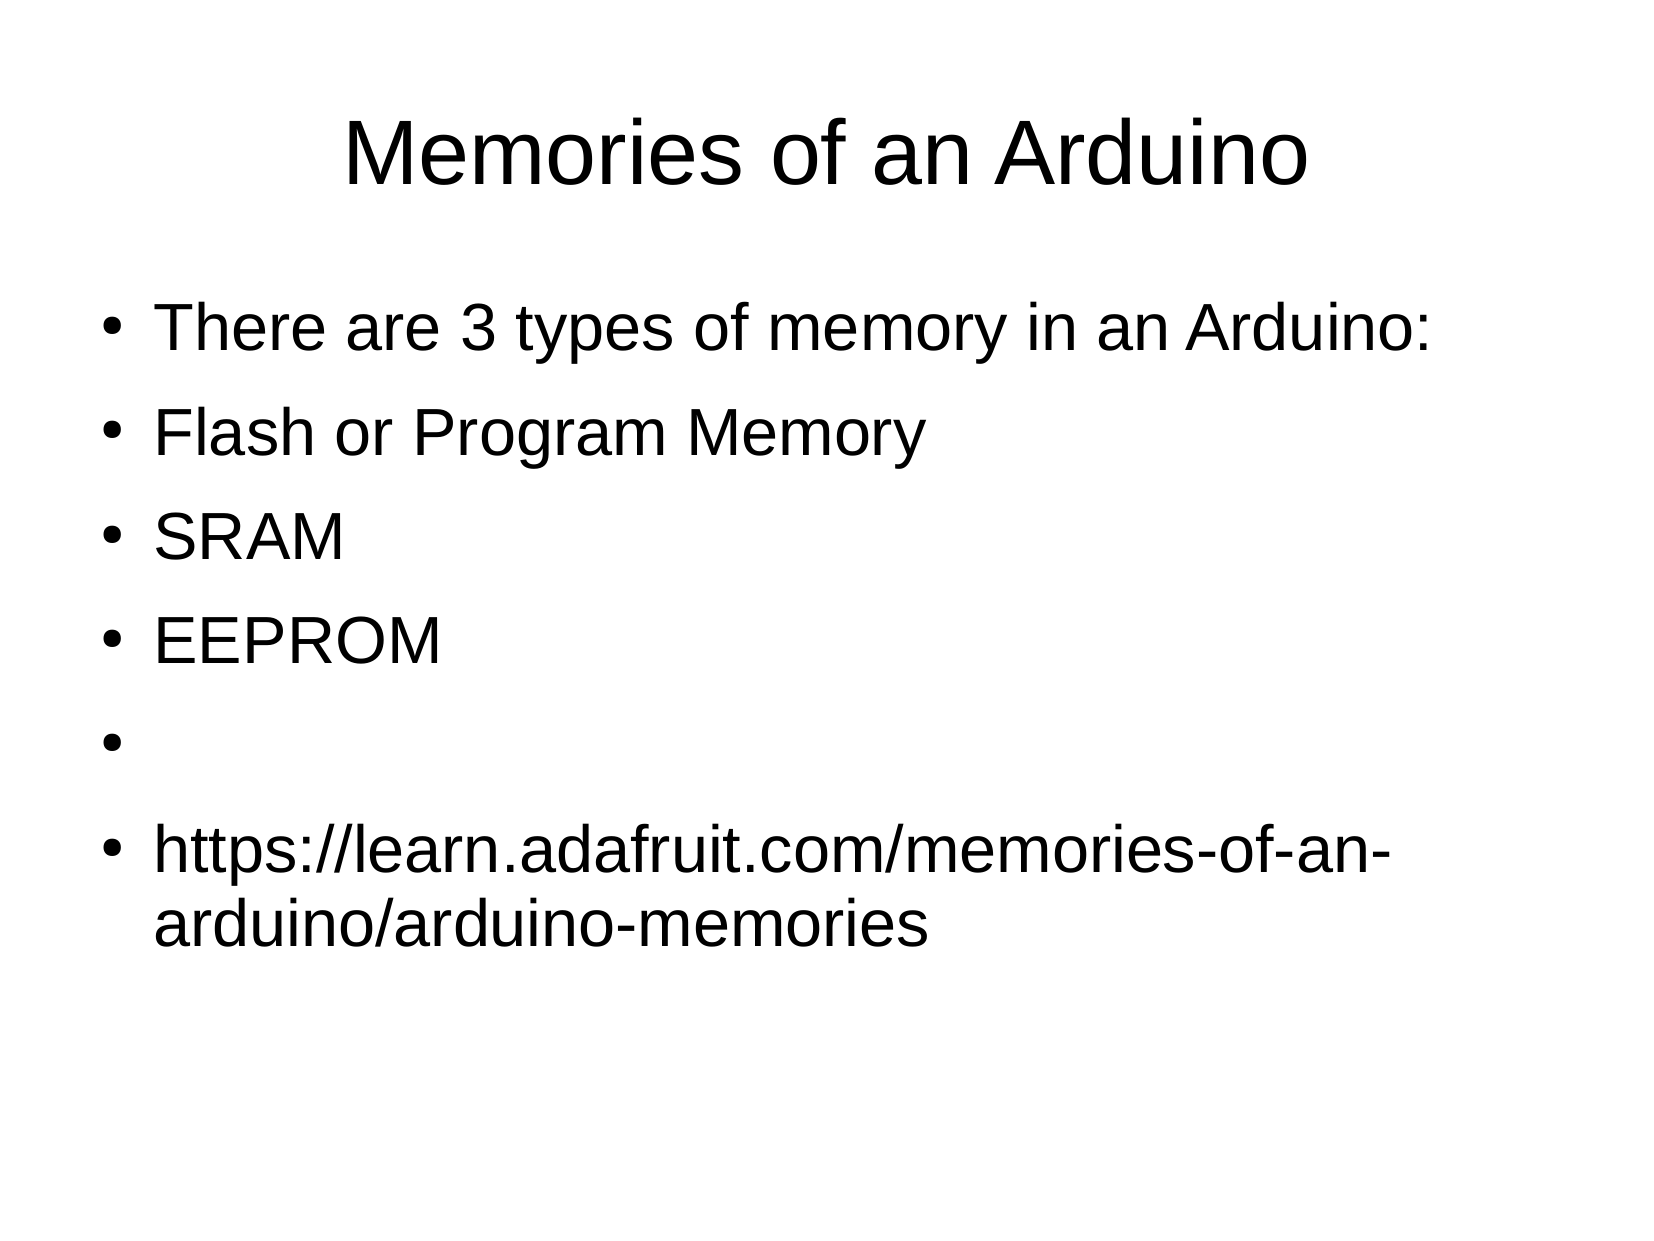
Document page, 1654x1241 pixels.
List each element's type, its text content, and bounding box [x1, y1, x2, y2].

title Memories of an Arduino [82, 49, 1571, 257]
list There are 3 types of memory in an Arduino: Flash or Program Memory SRAM EEPROM https://learn.adafruit.com/memories-of-an-arduino/arduino-memories [82, 290, 1571, 1010]
